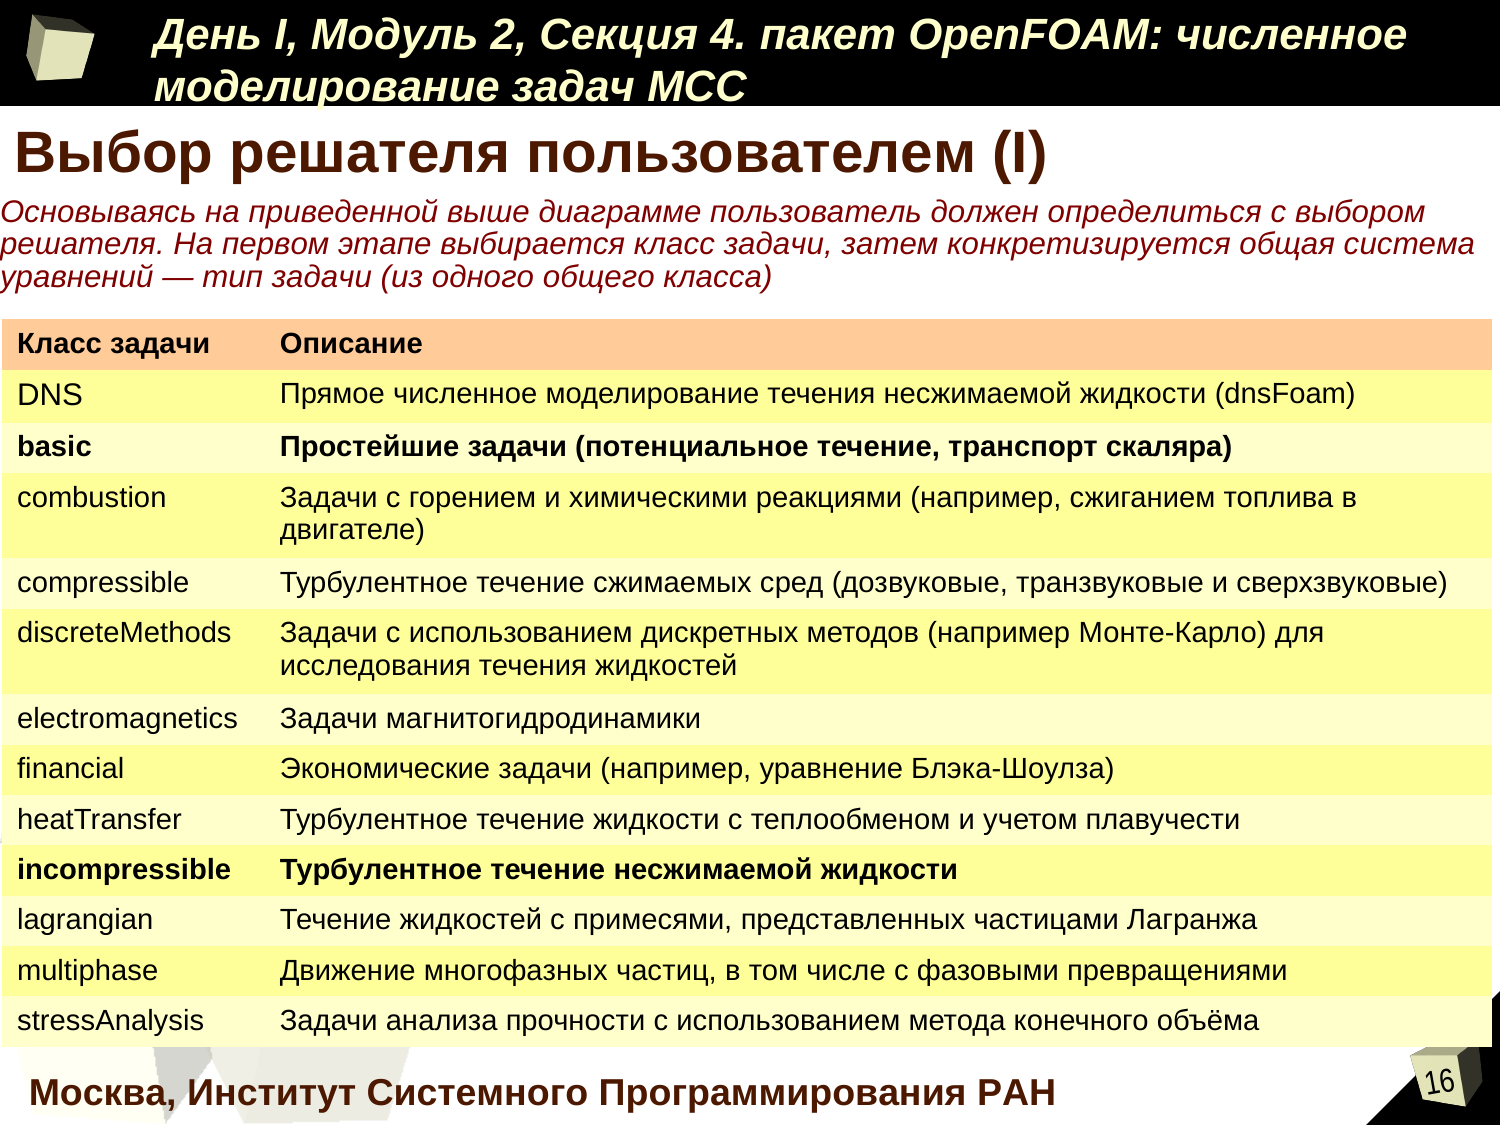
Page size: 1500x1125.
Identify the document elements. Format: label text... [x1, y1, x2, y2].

table_cell Задачи с горением и химическими реакциями (например, сжиганием топлива в двигателе) [265, 473, 1492, 558]
table_cell Движение многофазных частиц, в том числе с фазовыми превращениями [265, 946, 1492, 996]
table_cell Турбулентное течение несжимаемой жидкости [265, 845, 1492, 896]
table_cell multiphase [2, 946, 265, 996]
table_cell financial [2, 745, 265, 795]
table_cell Простейшие задачи (потенциальное течение, транспорт скаляра) [265, 423, 1492, 473]
table_cell Турбулентное течение жидкости с теплообменом и учетом плавучести [265, 795, 1492, 845]
table_cell discreteMethods [2, 609, 265, 694]
table_cell Задачи анализа прочности с использованием метода конечного объёма [265, 996, 1492, 1047]
table_cell incompressible [2, 845, 265, 896]
text_box Выбор решателя пользователем (I) [0, 106, 1500, 192]
table_cell Задачи с использованием дискретных методов (например Монте-Карло) для исследования течения жидкостей [265, 609, 1492, 694]
table_cell Прямое численное моделирование течения несжимаемой жидкости (dnsFoam) [265, 370, 1492, 423]
table_cell compressible [2, 558, 265, 609]
table_cell electromagnetics [2, 694, 265, 745]
table_cell Течение жидкостей с примесями, представленных частицами Лагранжа [265, 896, 1492, 946]
picture [0, 659, 433, 1125]
table_cell stressAnalysis [2, 996, 265, 1047]
table_cell lagrangian [2, 896, 265, 946]
table_cell combustion [2, 473, 265, 558]
table_cell Задачи магнитогидродинамики [265, 694, 1492, 745]
table_cell heatTransfer [2, 795, 265, 845]
table_cell DNS [2, 370, 265, 423]
table_header Класс задачи [2, 319, 265, 370]
table_header Описание [265, 319, 1492, 370]
table_cell Экономические задачи (например, уравнение Блэка-Шоулза) [265, 745, 1492, 795]
table_cell Турбулентное течение сжимаемых сред (дозвуковые, транзвуковые и сверхзвуковые) [265, 558, 1492, 609]
picture [423, 1088, 433, 1102]
table_cell basic [2, 423, 265, 473]
text_box Основываясь на приведенной выше диаграмме пользователь должен определиться с выбором решателя. На первом этапе выбирается класс задачи, затем конкретизируется общая система уравнений — тип задачи (из одного общего класса) [0, 195, 1500, 297]
